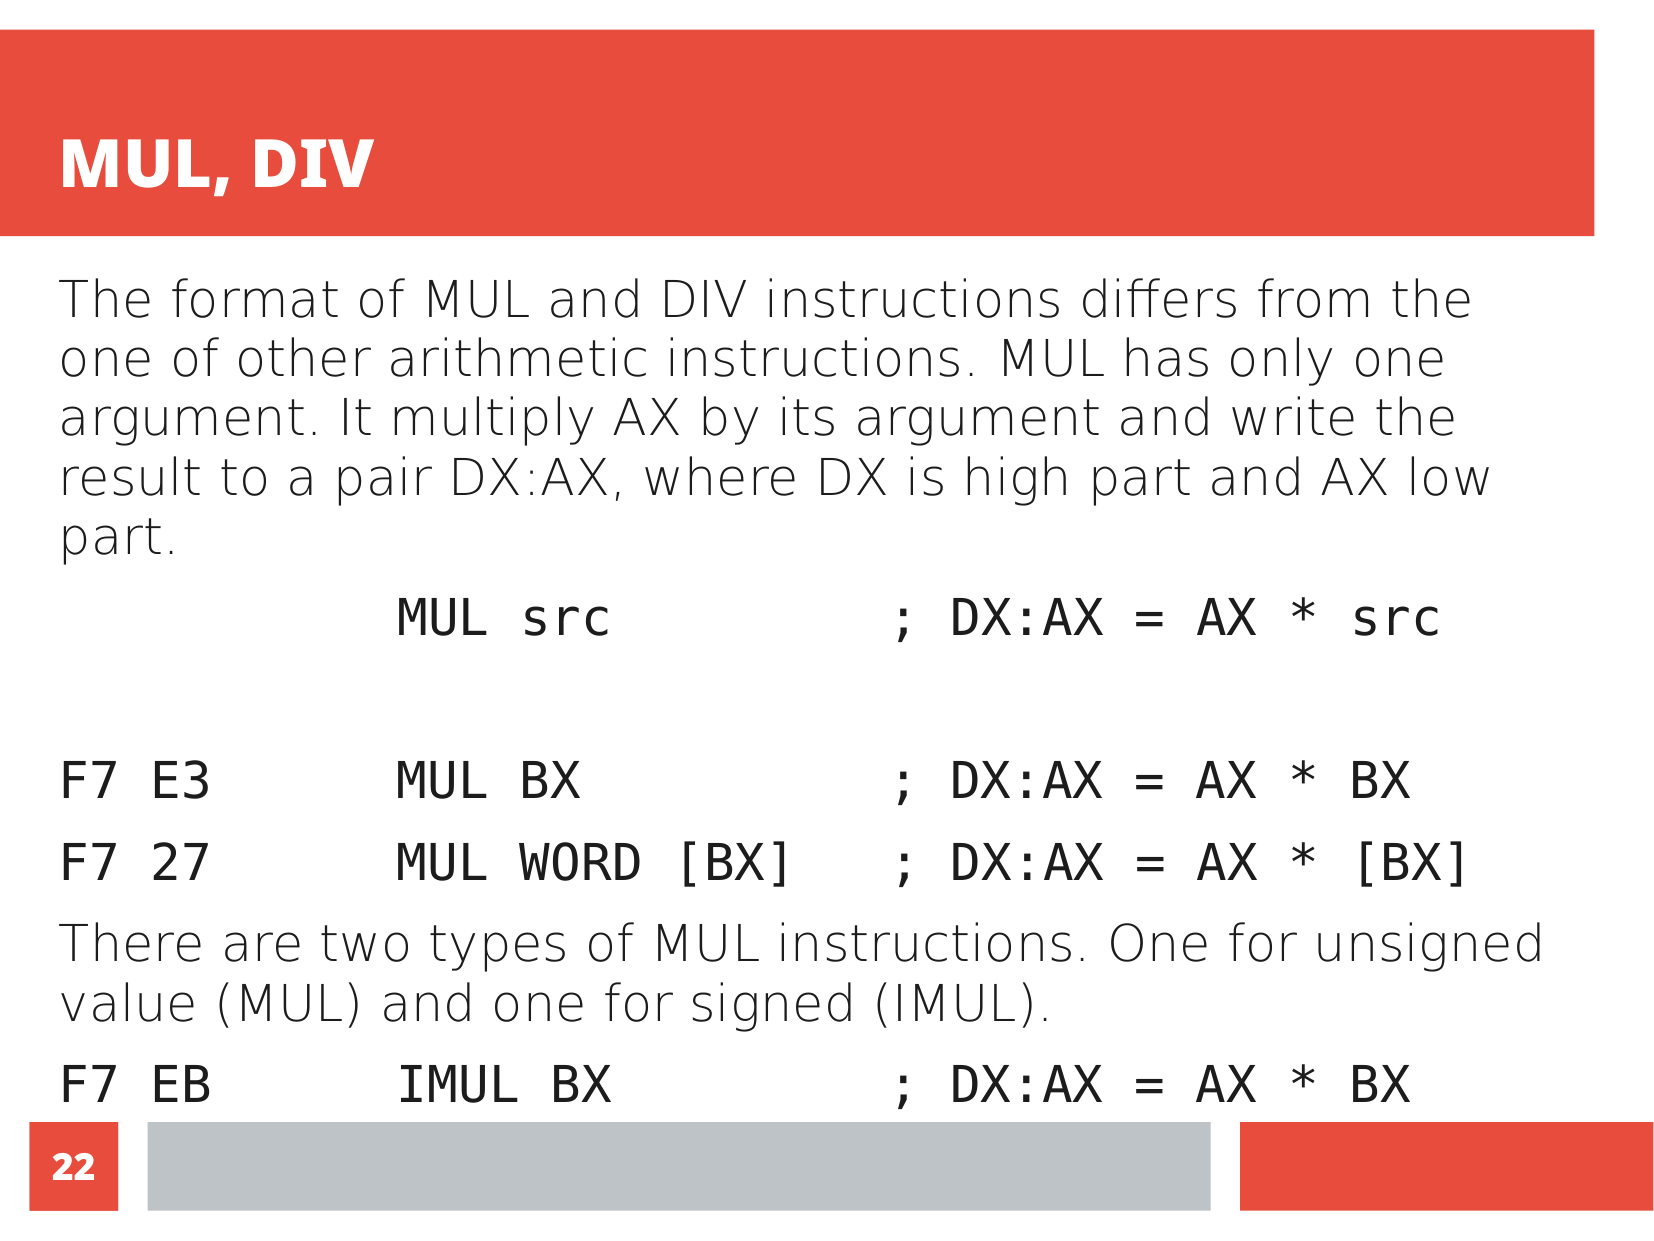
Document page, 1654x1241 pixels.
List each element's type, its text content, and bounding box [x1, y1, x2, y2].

text_box [59, 330, 211, 401]
list The format of MUL and DIV instructions differs from the one of other arithmetic instructions. MUL has only one argument. It multiply AX by its argument and write the result to a pair DX:AX, where DX is high part and AX low part. MUL src ; DX:AX = AX * src F7 E3 MUL BX ; DX:AX = AX * BX F7 27 MUL WORD [BX] ; DX:AX = AX * [BX] There are two types of MUL instructions. One for unsigned value (MUL) and one for signed (IMUL). F7 EB IMUL BX ; DX:AX = AX * BX [59, 270, 1565, 1126]
title MUL, DIV [59, 59, 1595, 207]
